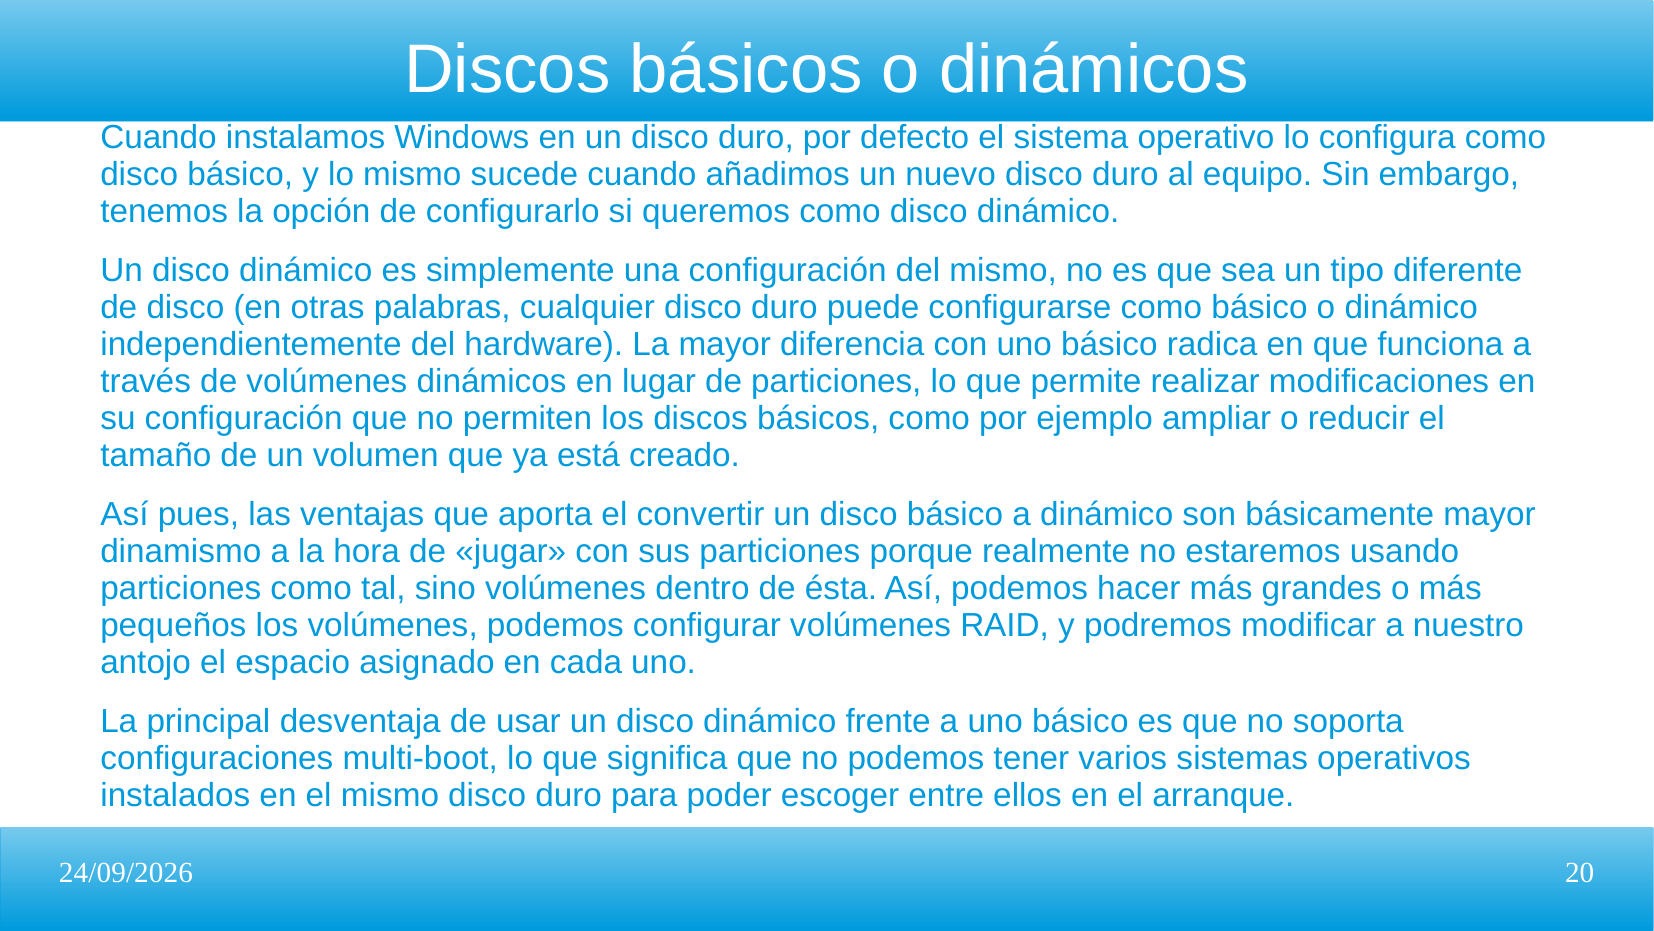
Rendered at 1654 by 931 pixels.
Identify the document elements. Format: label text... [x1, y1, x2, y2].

title Discos básicos o dinámicos [58, 29, 1595, 108]
list Cuando instalamos Windows en un disco duro, por defecto el sistema operativo lo configura como disco básico, y lo mismo sucede cuando añadimos un nuevo disco duro al equipo. Sin embargo, tenemos la opción de configurarlo si queremos como disco dinámico. Un disco dinámico es simplemente una configuración del mismo, no es que sea un tipo diferente de disco (en otras palabras, cualquier disco duro puede configurarse como básico o dinámico independientemente del hardware). La mayor diferencia con uno básico radica en que funciona a través de volúmenes dinámicos en lugar de particiones, lo que permite realizar modificaciones en su configuración que no permiten los discos básicos, como por ejemplo ampliar o reducir el tamaño de un volumen que ya está creado. Así pues, las ventajas que aporta el convertir un disco básico a dinámico son básicamente mayor dinamismo a la hora de «jugar» con sus particiones porque realmente no estaremos usando particiones como tal, sino volúmenes dentro de ésta. Así, podemos hacer más grandes o más pequeños los volúmenes, podemos configurar volúmenes RAID, y podremos modificar a nuestro antojo el espacio asignado en cada uno. La principal desventaja de usar un disco dinámico frente a uno básico es que no soporta configuraciones multi-boot, lo que significa que no podemos tener varios sistemas operativos instalados en el mismo disco duro para poder escoger entre ellos en el arranque. [29, 118, 1565, 709]
